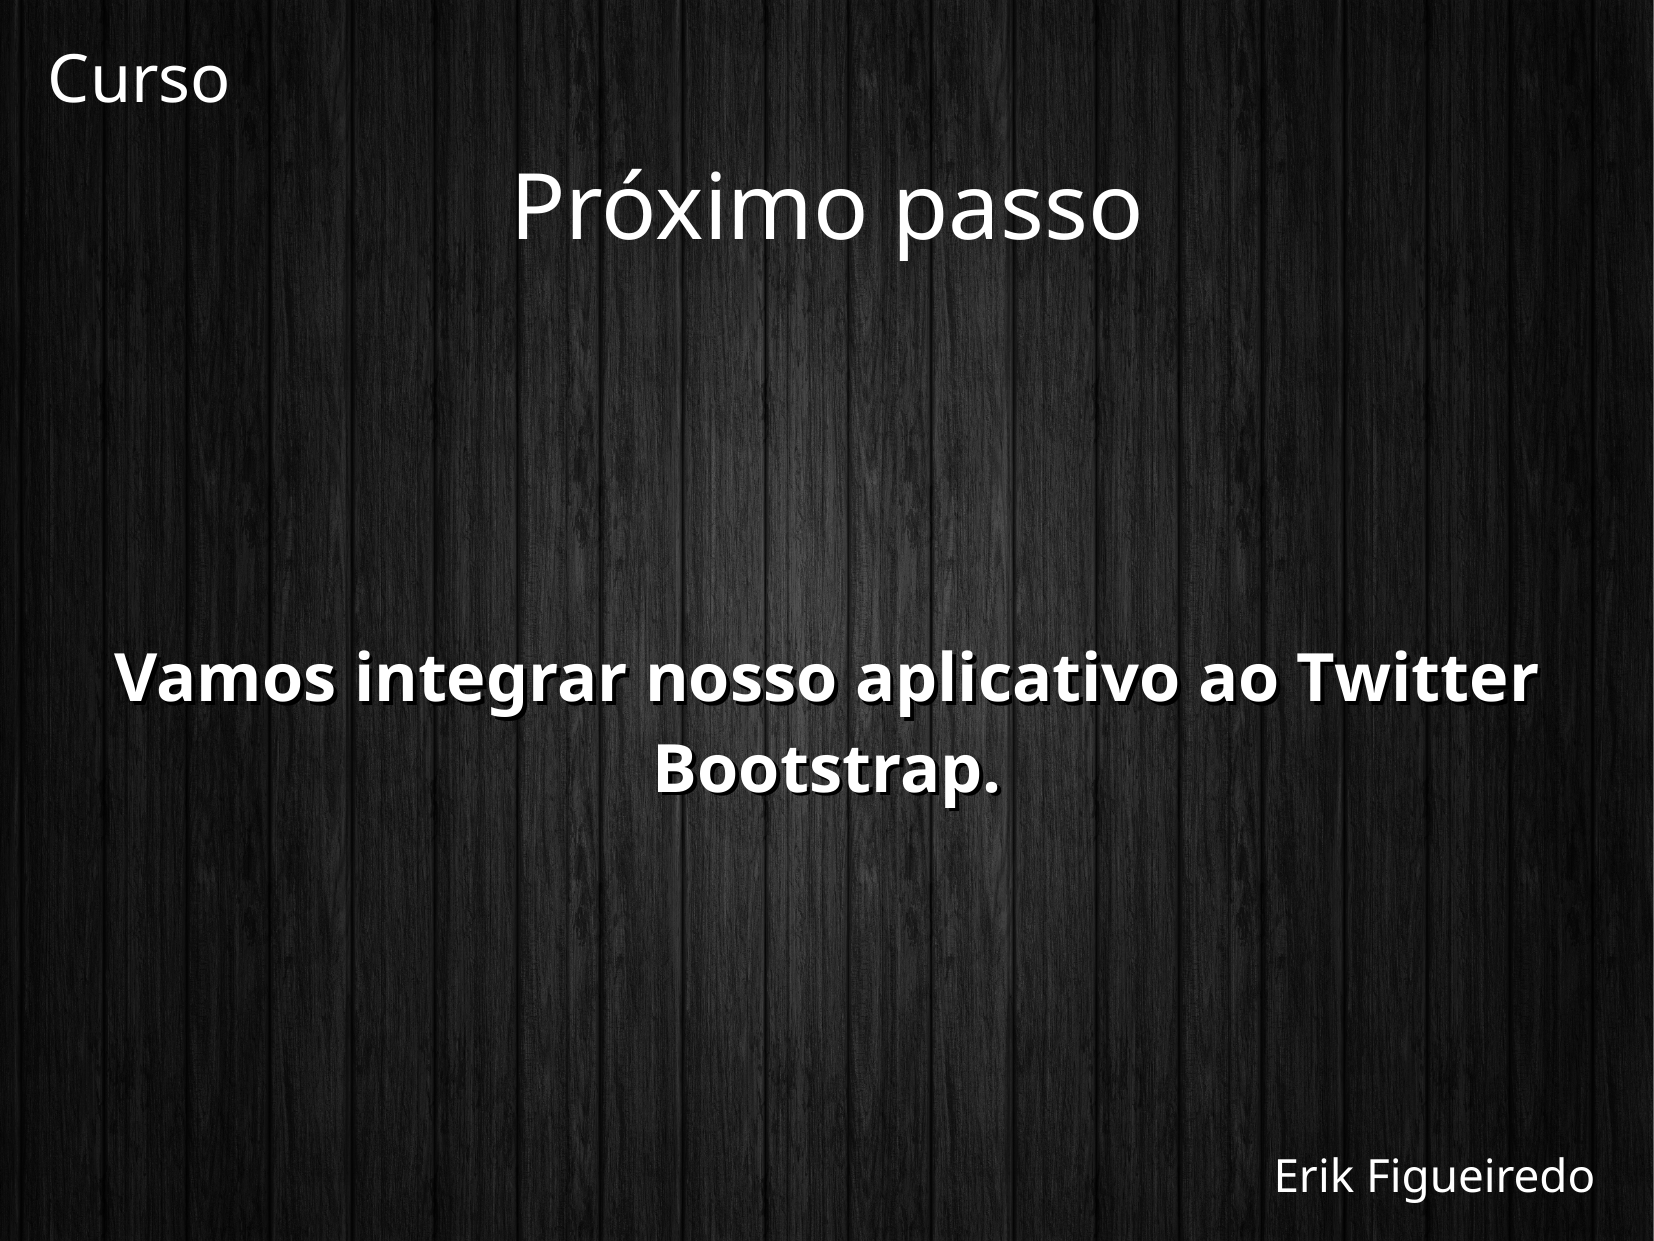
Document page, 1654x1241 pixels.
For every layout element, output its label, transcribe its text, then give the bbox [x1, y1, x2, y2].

text_box Curso [47, 35, 1088, 119]
picture [0, 0, 1654, 1241]
list Vamos integrar nosso aplicativo ao Twitter Bootstrap. [83, 311, 1572, 1131]
text_box Erik Figueiredo [768, 1133, 1596, 1217]
title Próximo passo [83, 129, 1572, 278]
